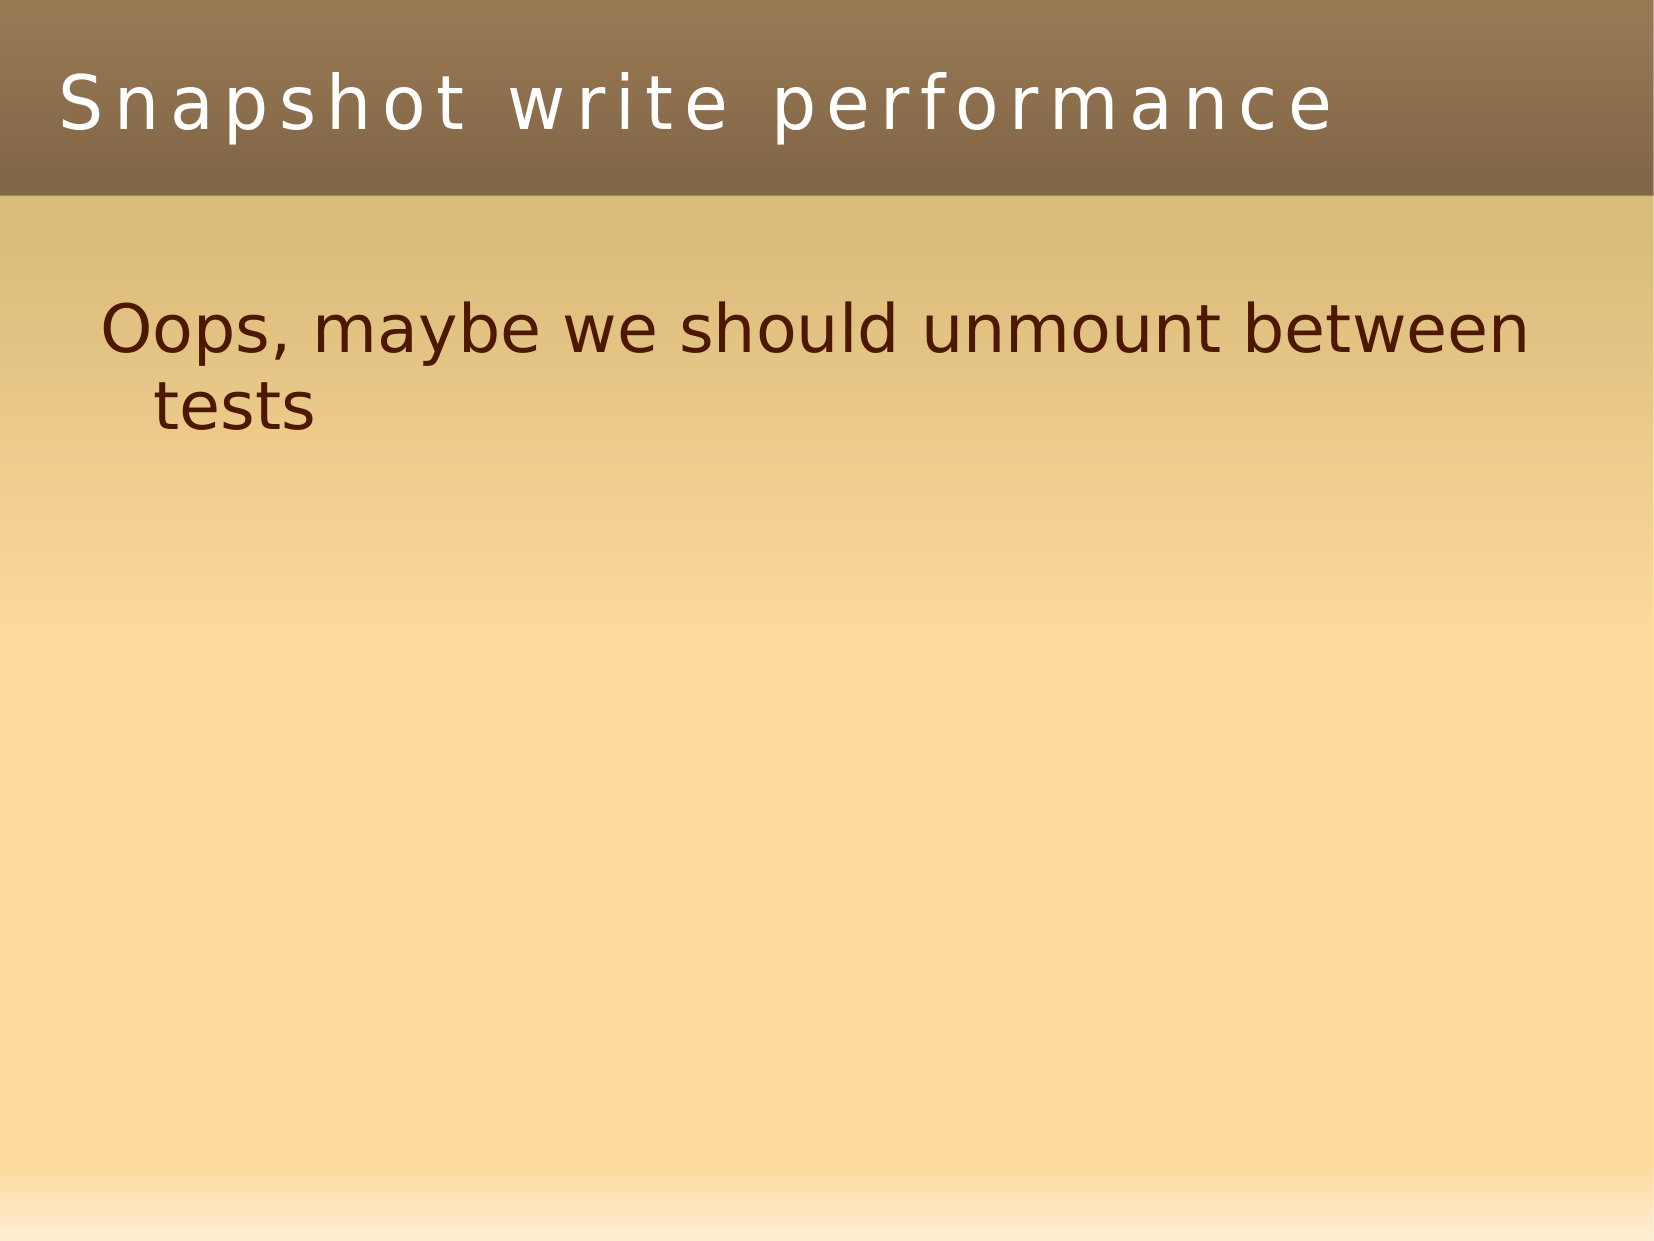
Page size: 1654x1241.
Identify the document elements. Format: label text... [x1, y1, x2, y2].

title Snapshot write performance [59, 29, 1595, 178]
list Oops, maybe we should unmount between tests [82, 290, 1571, 1109]
picture [0, 0, 1654, 1241]
